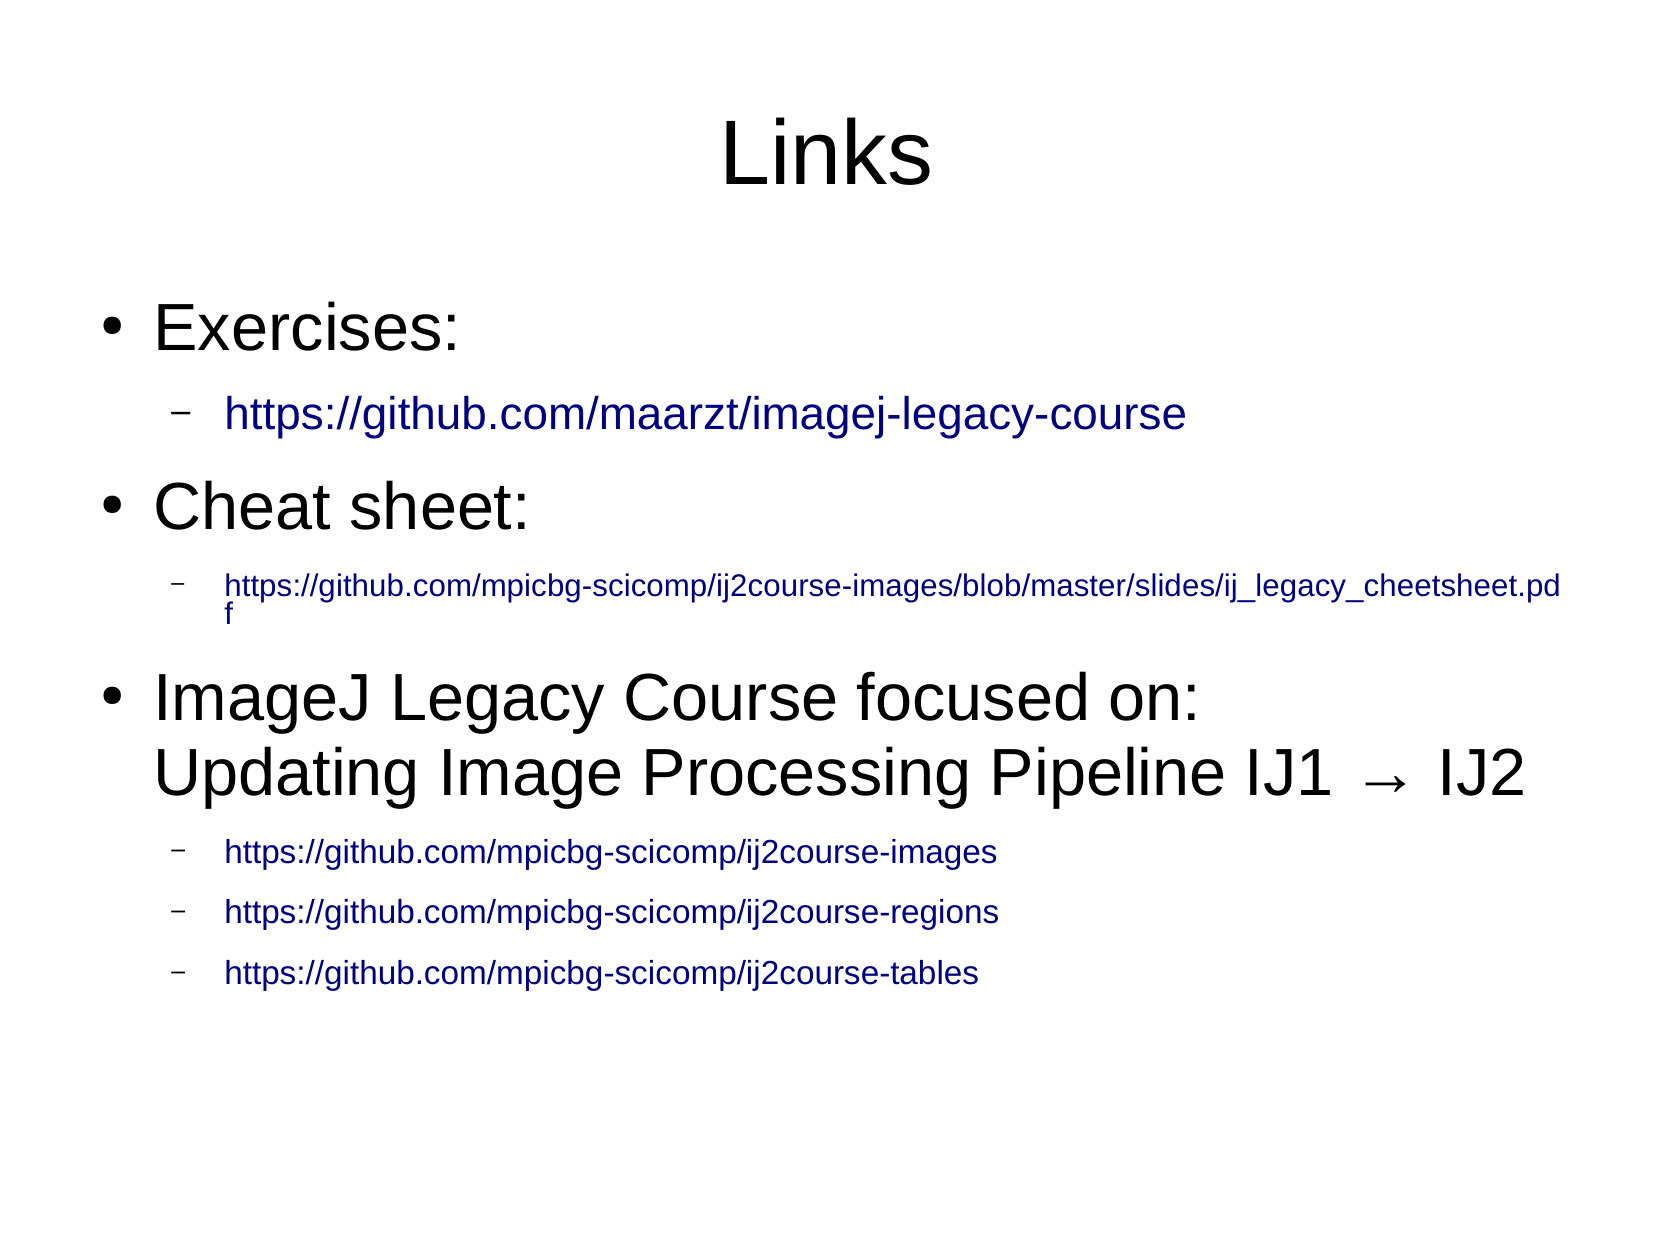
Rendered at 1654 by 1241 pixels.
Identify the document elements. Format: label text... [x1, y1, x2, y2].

title Links [82, 49, 1571, 257]
list Exercises: https://github.com/maarzt/imagej-legacy-course Cheat sheet: https://github.com/mpicbg-scicomp/ij2course-images/blob/master/slides/ij_legacy_cheetsheet.pdf ImageJ Legacy Course focused on: Updating Image Processing Pipeline IJ1 → IJ2 https://github.com/mpicbg-scicomp/ij2course-images https://github.com/mpicbg-scicomp/ij2course-regions https://github.com/mpicbg-scicomp/ij2course-tables [82, 290, 1571, 1010]
